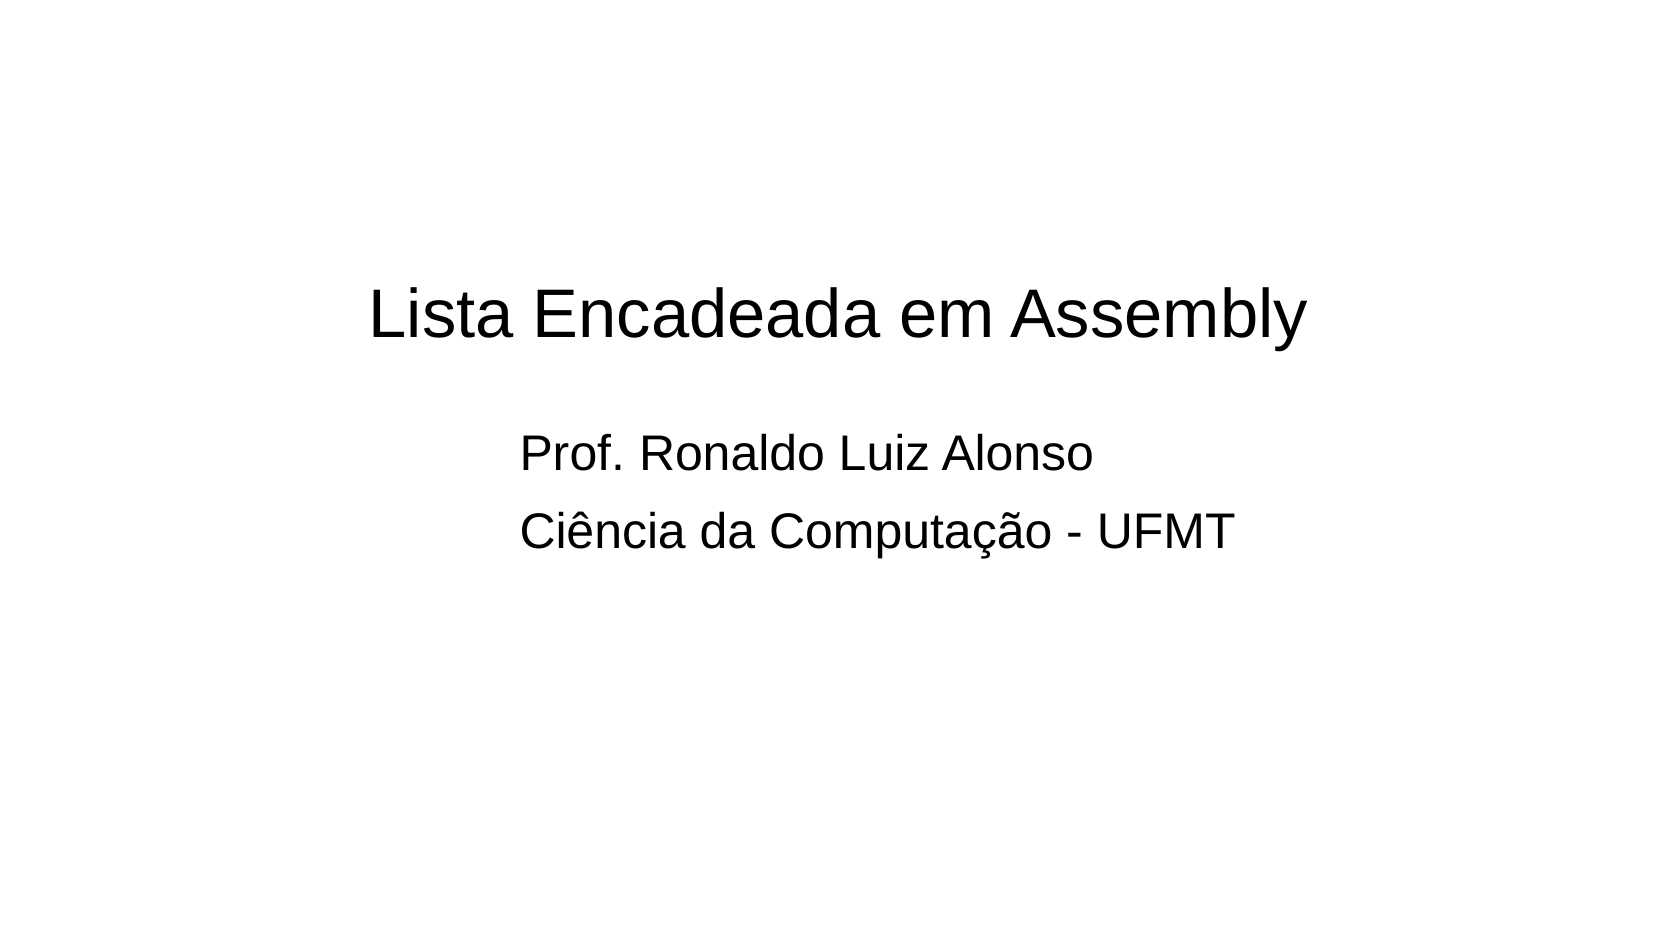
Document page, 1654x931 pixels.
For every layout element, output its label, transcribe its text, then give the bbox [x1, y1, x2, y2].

title Lista Encadeada em Assembly [94, 236, 1583, 392]
list Prof. Ronaldo Luiz Alonso Ciência da Computação - UFMT [448, 425, 1276, 598]
